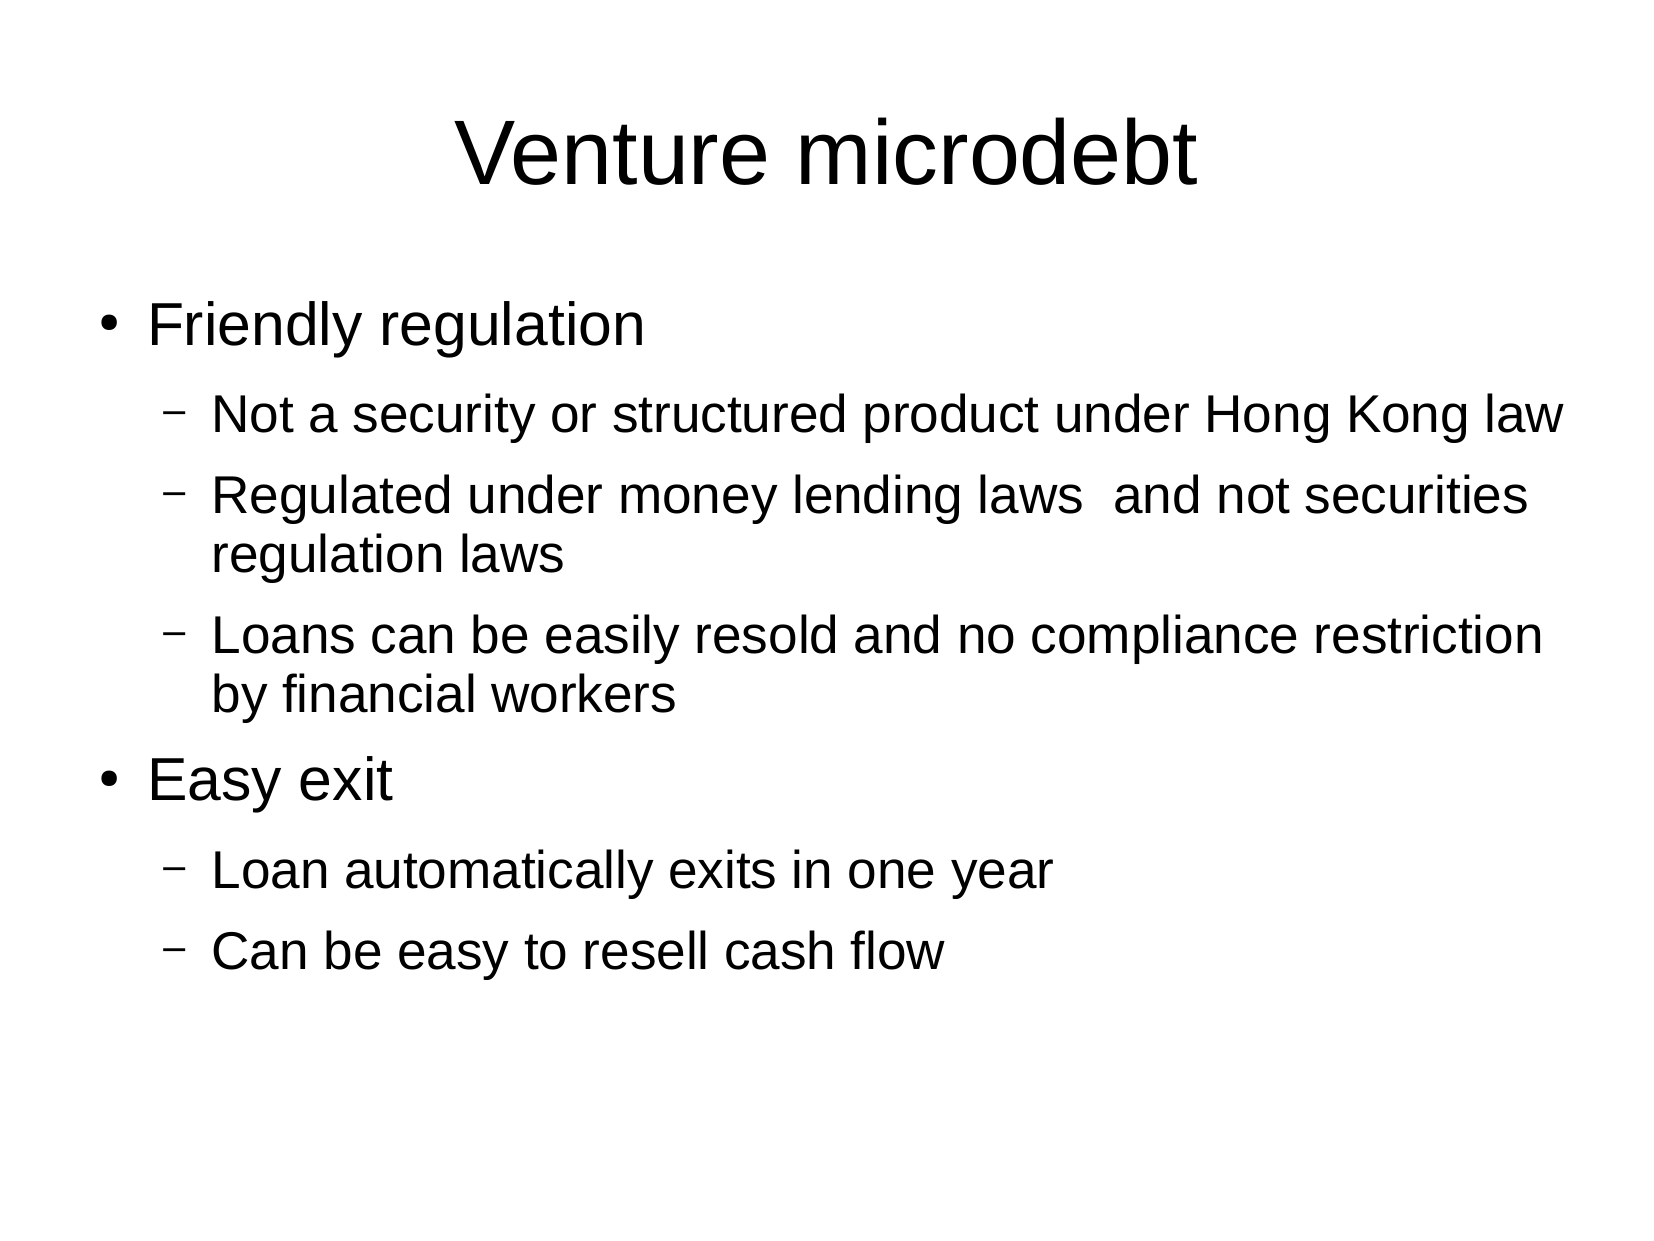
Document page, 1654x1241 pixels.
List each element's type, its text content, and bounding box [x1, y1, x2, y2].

list Friendly regulation Not a security or structured product under Hong Kong law Regulated under money lending laws and not securities regulation laws Loans can be easily resold and no compliance restriction by financial workers Easy exit Loan automatically exits in one year Can be easy to resell cash flow [82, 290, 1571, 1010]
title Venture microdebt [82, 49, 1571, 257]
